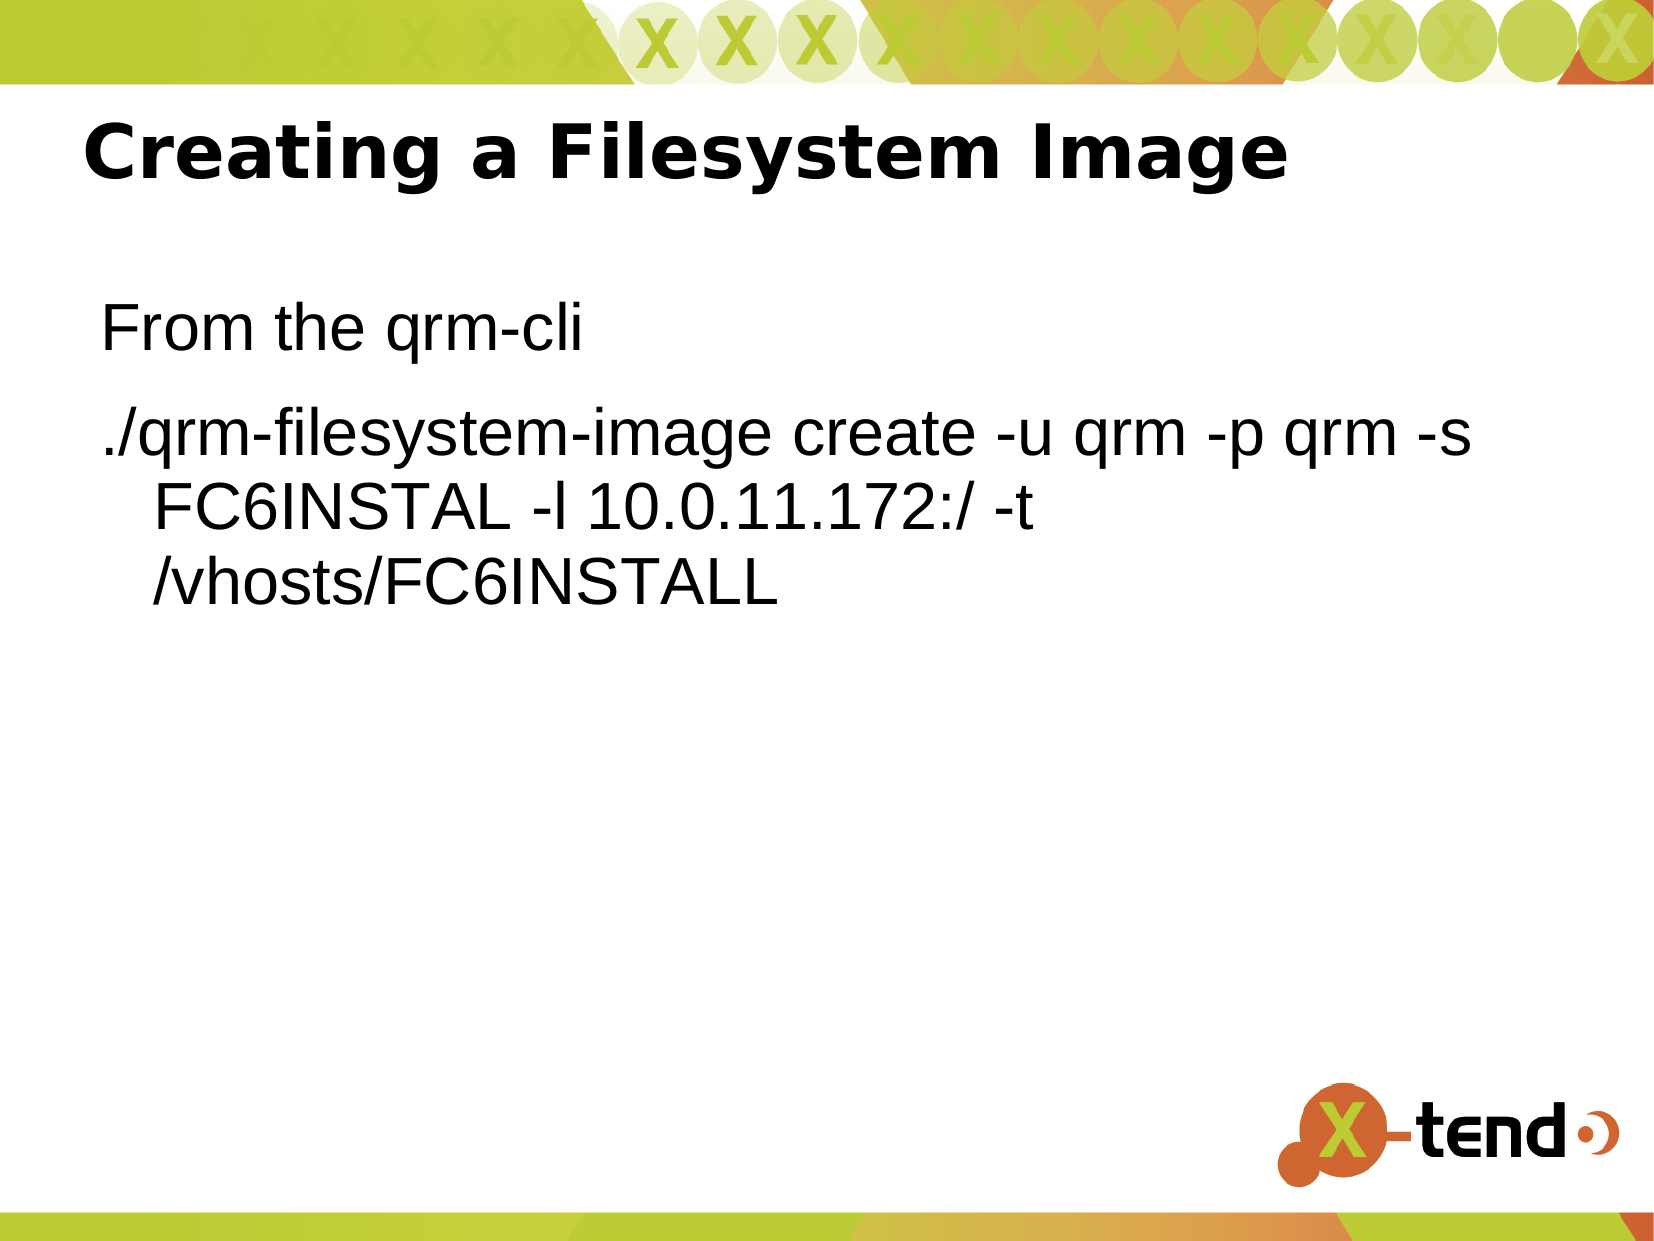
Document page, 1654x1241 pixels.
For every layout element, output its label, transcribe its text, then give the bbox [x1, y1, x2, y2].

picture [0, 0, 1654, 1241]
list From the qrm-cli ./qrm-filesystem-image create -u qrm -p qrm -s FC6INSTAL -l 10.0.11.172:/ -t /vhosts/FC6INSTALL [82, 290, 1571, 1109]
title Creating a Filesystem Image [82, 49, 1571, 257]
